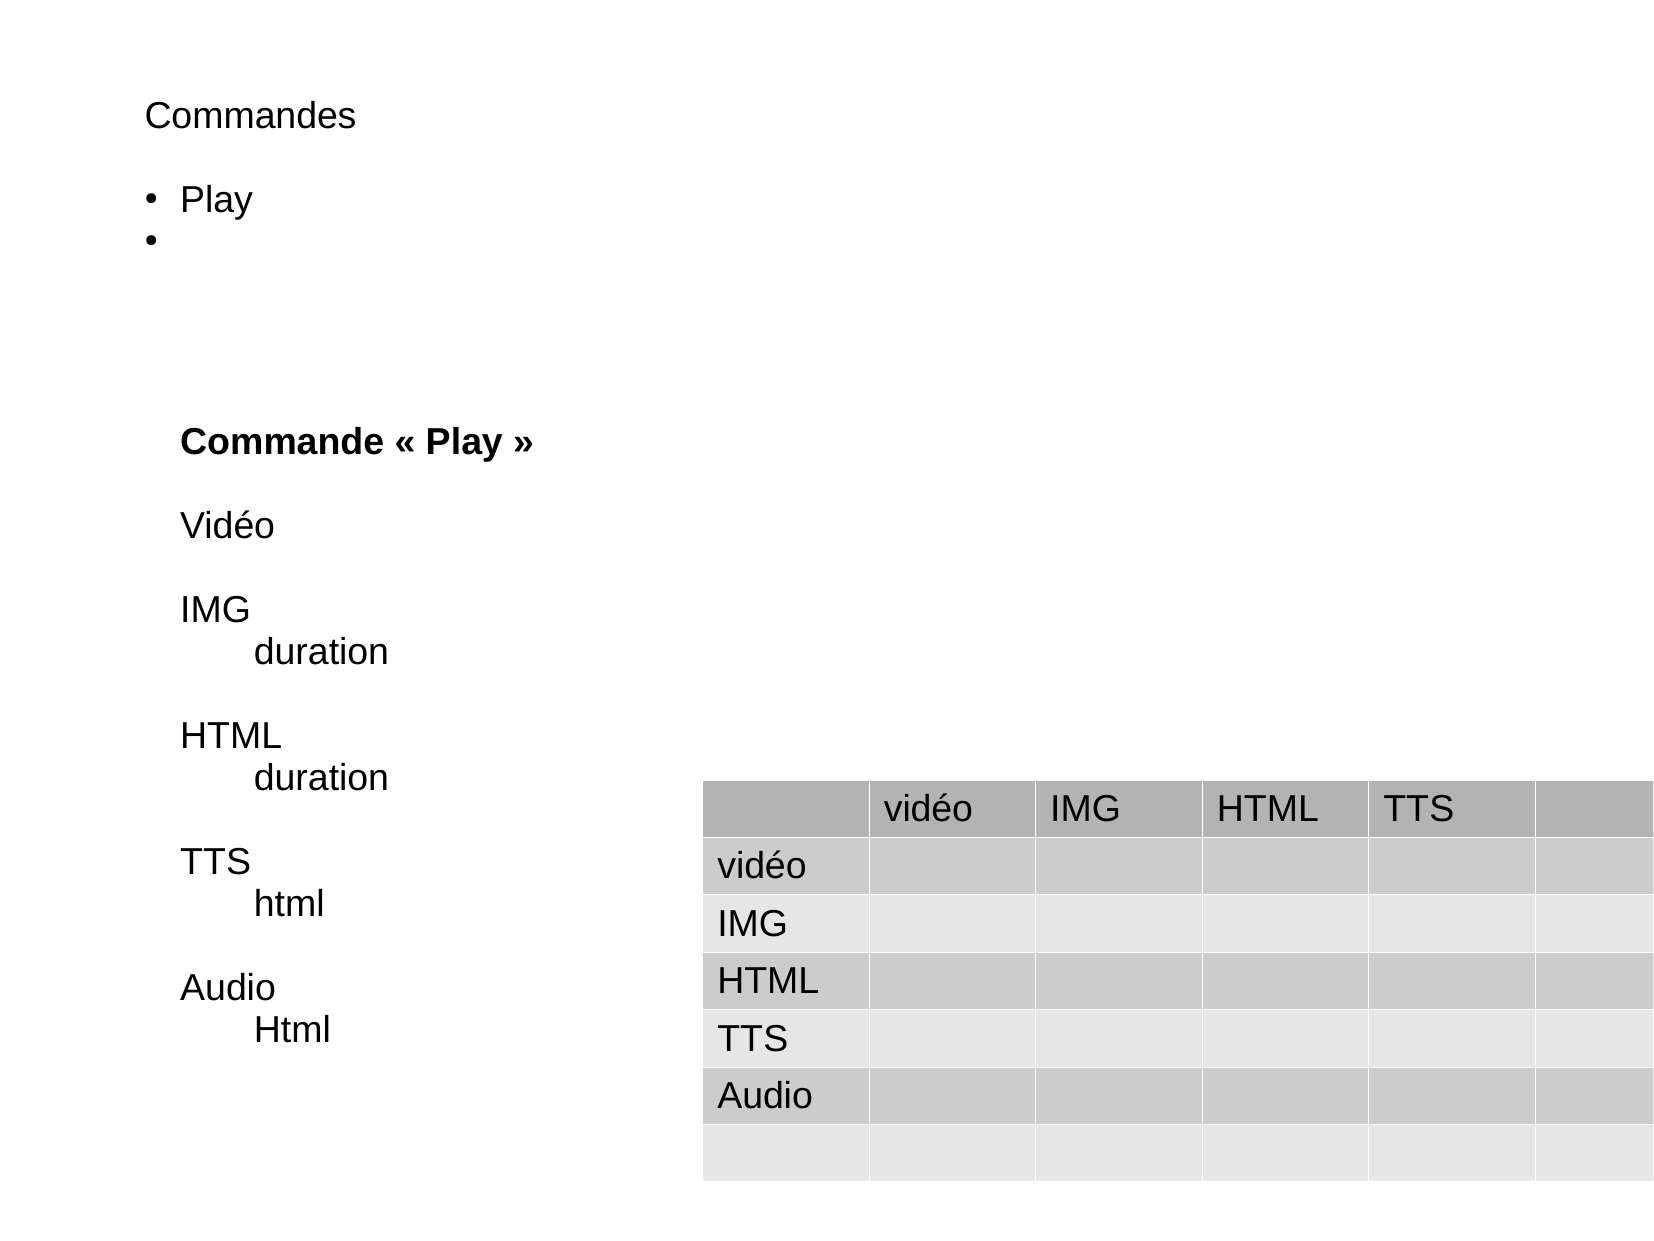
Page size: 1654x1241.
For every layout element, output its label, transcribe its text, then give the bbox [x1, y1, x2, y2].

table_header vidéo [870, 781, 1035, 837]
text_box Commande « Play » Vidéo IMG duration HTML duration TTS html Audio Html [165, 413, 549, 1101]
table_cell [1536, 1010, 1654, 1067]
table_header [703, 781, 869, 837]
table_cell [1369, 1068, 1535, 1124]
table_header [1536, 781, 1654, 837]
table_cell [1036, 1010, 1202, 1067]
table_cell [1203, 1125, 1368, 1181]
table_cell [1203, 1068, 1368, 1124]
table_cell [1036, 838, 1202, 894]
table_cell IMG [703, 895, 869, 952]
table_cell [1369, 953, 1535, 1009]
table_cell [870, 838, 1035, 894]
table_cell [1203, 895, 1368, 952]
table_cell Audio [703, 1068, 869, 1124]
table_cell [1369, 1010, 1535, 1067]
table_cell vidéo [703, 838, 869, 894]
table_cell [870, 895, 1035, 952]
table_cell [1536, 1125, 1654, 1181]
table_cell [870, 1068, 1035, 1124]
table_cell [1536, 895, 1654, 952]
table_cell HTML [703, 953, 869, 1009]
table_cell [1036, 953, 1202, 1009]
table_cell [1036, 1068, 1202, 1124]
table_cell [1203, 1010, 1368, 1067]
table_cell [1036, 1125, 1202, 1181]
table_cell [1203, 838, 1368, 894]
table_cell [1369, 1125, 1535, 1181]
table_cell [703, 1125, 869, 1181]
text_box Commandes Play [129, 87, 372, 313]
table_cell [1536, 953, 1654, 1009]
table_cell [870, 1010, 1035, 1067]
table_header IMG [1036, 781, 1202, 837]
table_cell [1369, 838, 1535, 894]
table_cell [1203, 953, 1368, 1009]
table_cell [870, 1125, 1035, 1181]
table_header HTML [1203, 781, 1368, 837]
table_cell [1536, 838, 1654, 894]
table_cell [1036, 895, 1202, 952]
table_cell [870, 953, 1035, 1009]
table_cell TTS [703, 1010, 869, 1067]
table_header TTS [1369, 781, 1535, 837]
table_cell [1369, 895, 1535, 952]
table_cell [1536, 1068, 1654, 1124]
